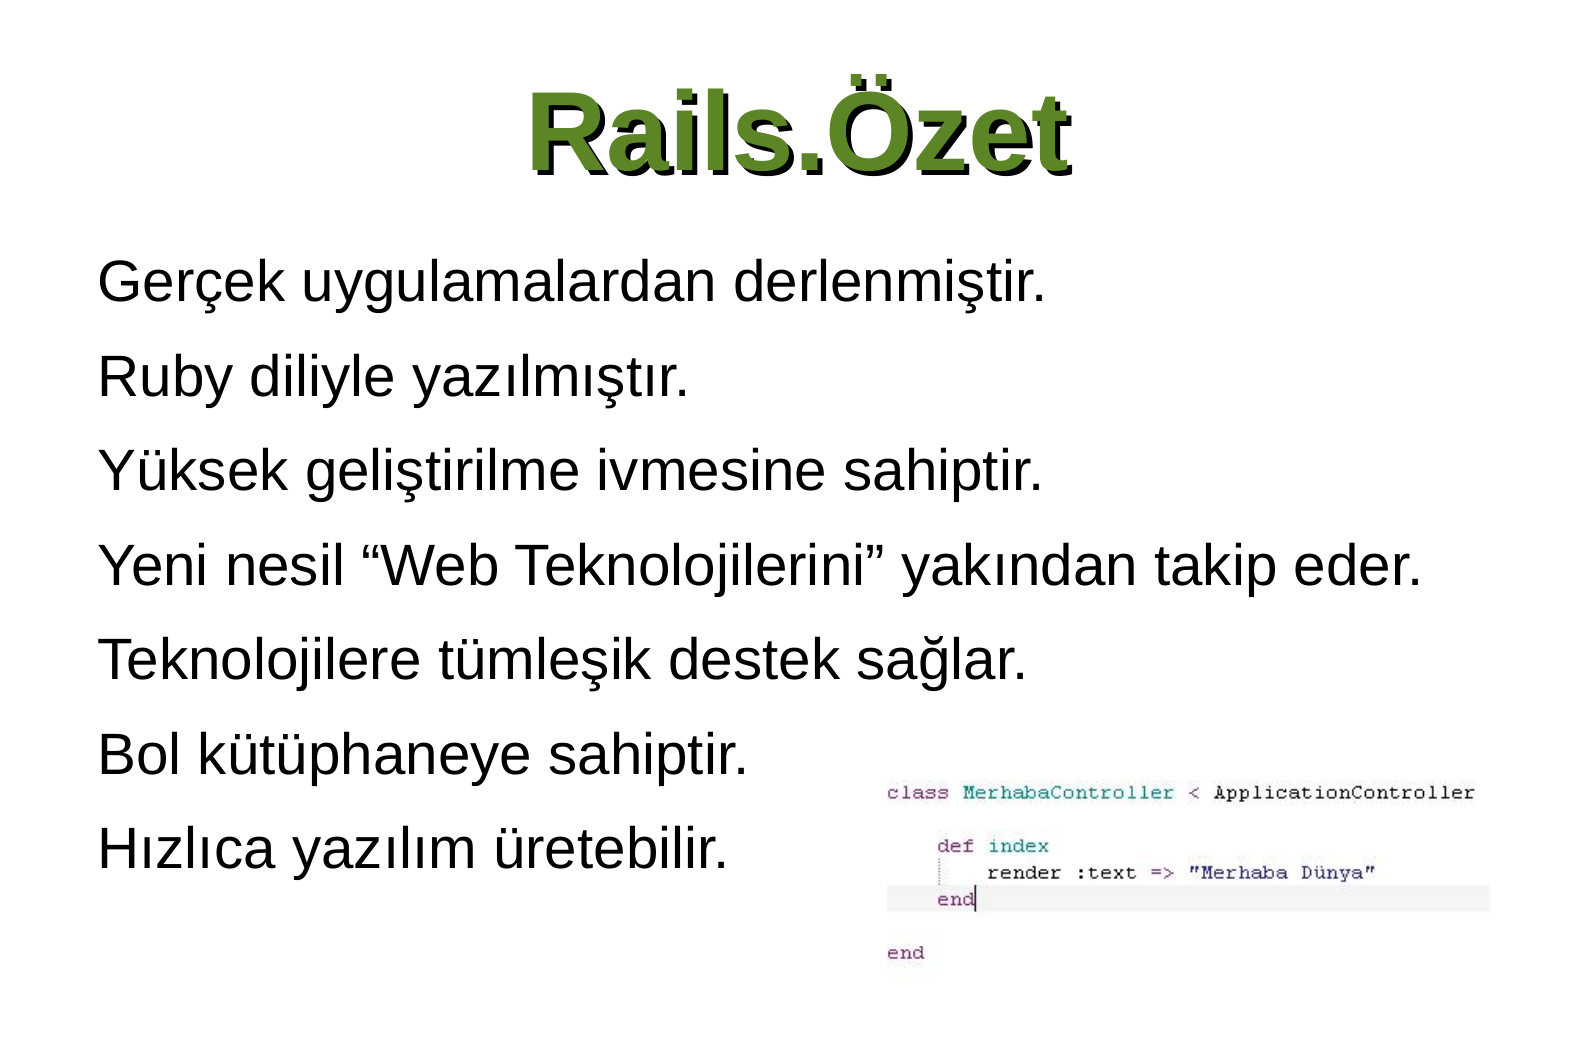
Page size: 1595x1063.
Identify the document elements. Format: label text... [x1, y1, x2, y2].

list Gerçek uygulamalardan derlenmiştir. Ruby diliyle yazılmıştır. Yüksek geliştirilme ivmesine sahiptir. Yeni nesil “Web Teknolojilerini” yakından takip eder. Teknolojilere tümleşik destek sağlar. Bol kütüphaneye sahiptir. Hızlıca yazılım üretebilir. [79, 248, 1477, 968]
title Rails.Özet [79, 42, 1515, 220]
picture [887, 780, 1495, 981]
